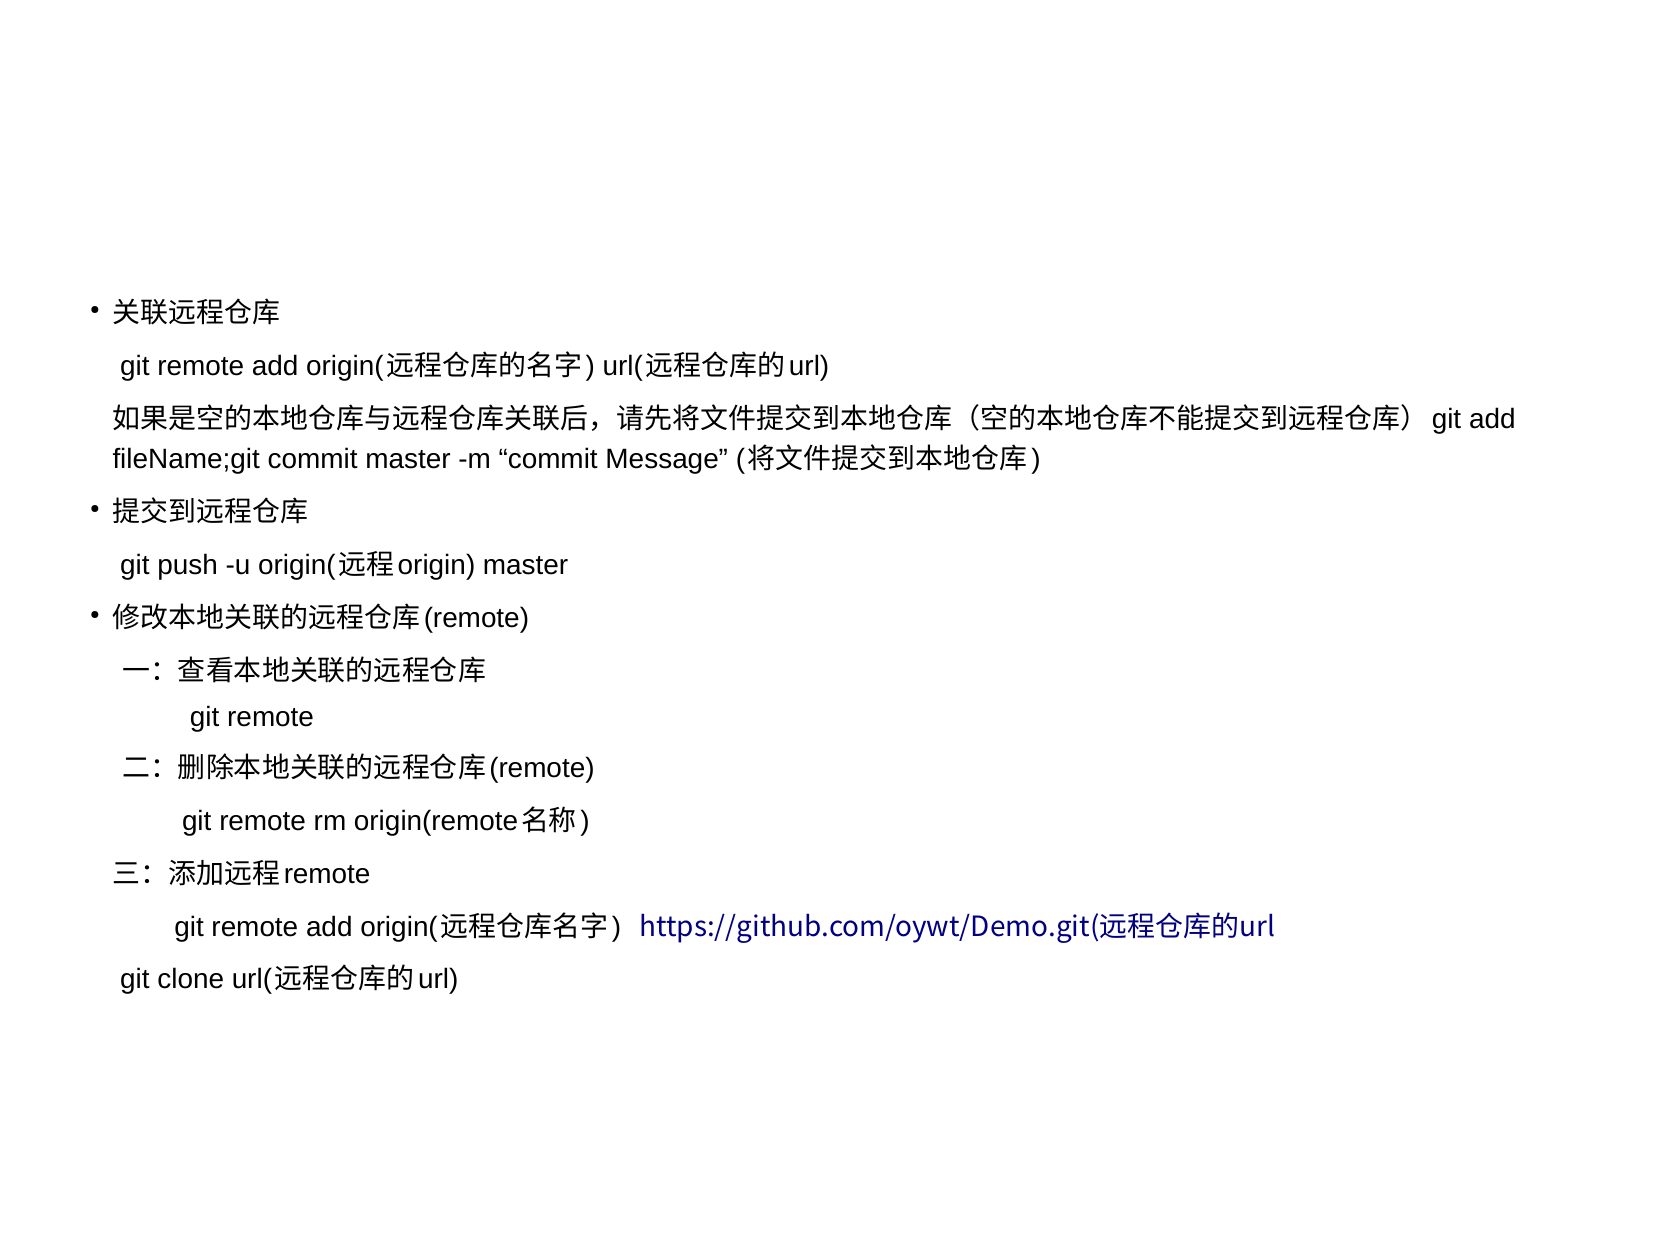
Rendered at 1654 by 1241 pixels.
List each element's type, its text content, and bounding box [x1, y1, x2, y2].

list 关联远程仓库 git remote add origin(远程仓库的名字) url(远程仓库的url) 如果是空的本地仓库与远程仓库关联后，请先将文件提交到本地仓库（空的本地仓库不能提交到远程仓库）git add fileName;git commit master -m “commit Message” (将文件提交到本地仓库) 提交到远程仓库 git push -u origin(远程origin) master 修改本地关联的远程仓库(remote) 一：查看本地关联的远程仓库 git remote 二：删除本地关联的远程仓库(remote) git remote rm origin(remote名称) 三：添加远程remote git remote add origin(远程仓库名字) https://github.com/oywt/Demo.git(远程仓库的url git clone url(远程仓库的url) [82, 290, 1571, 1010]
